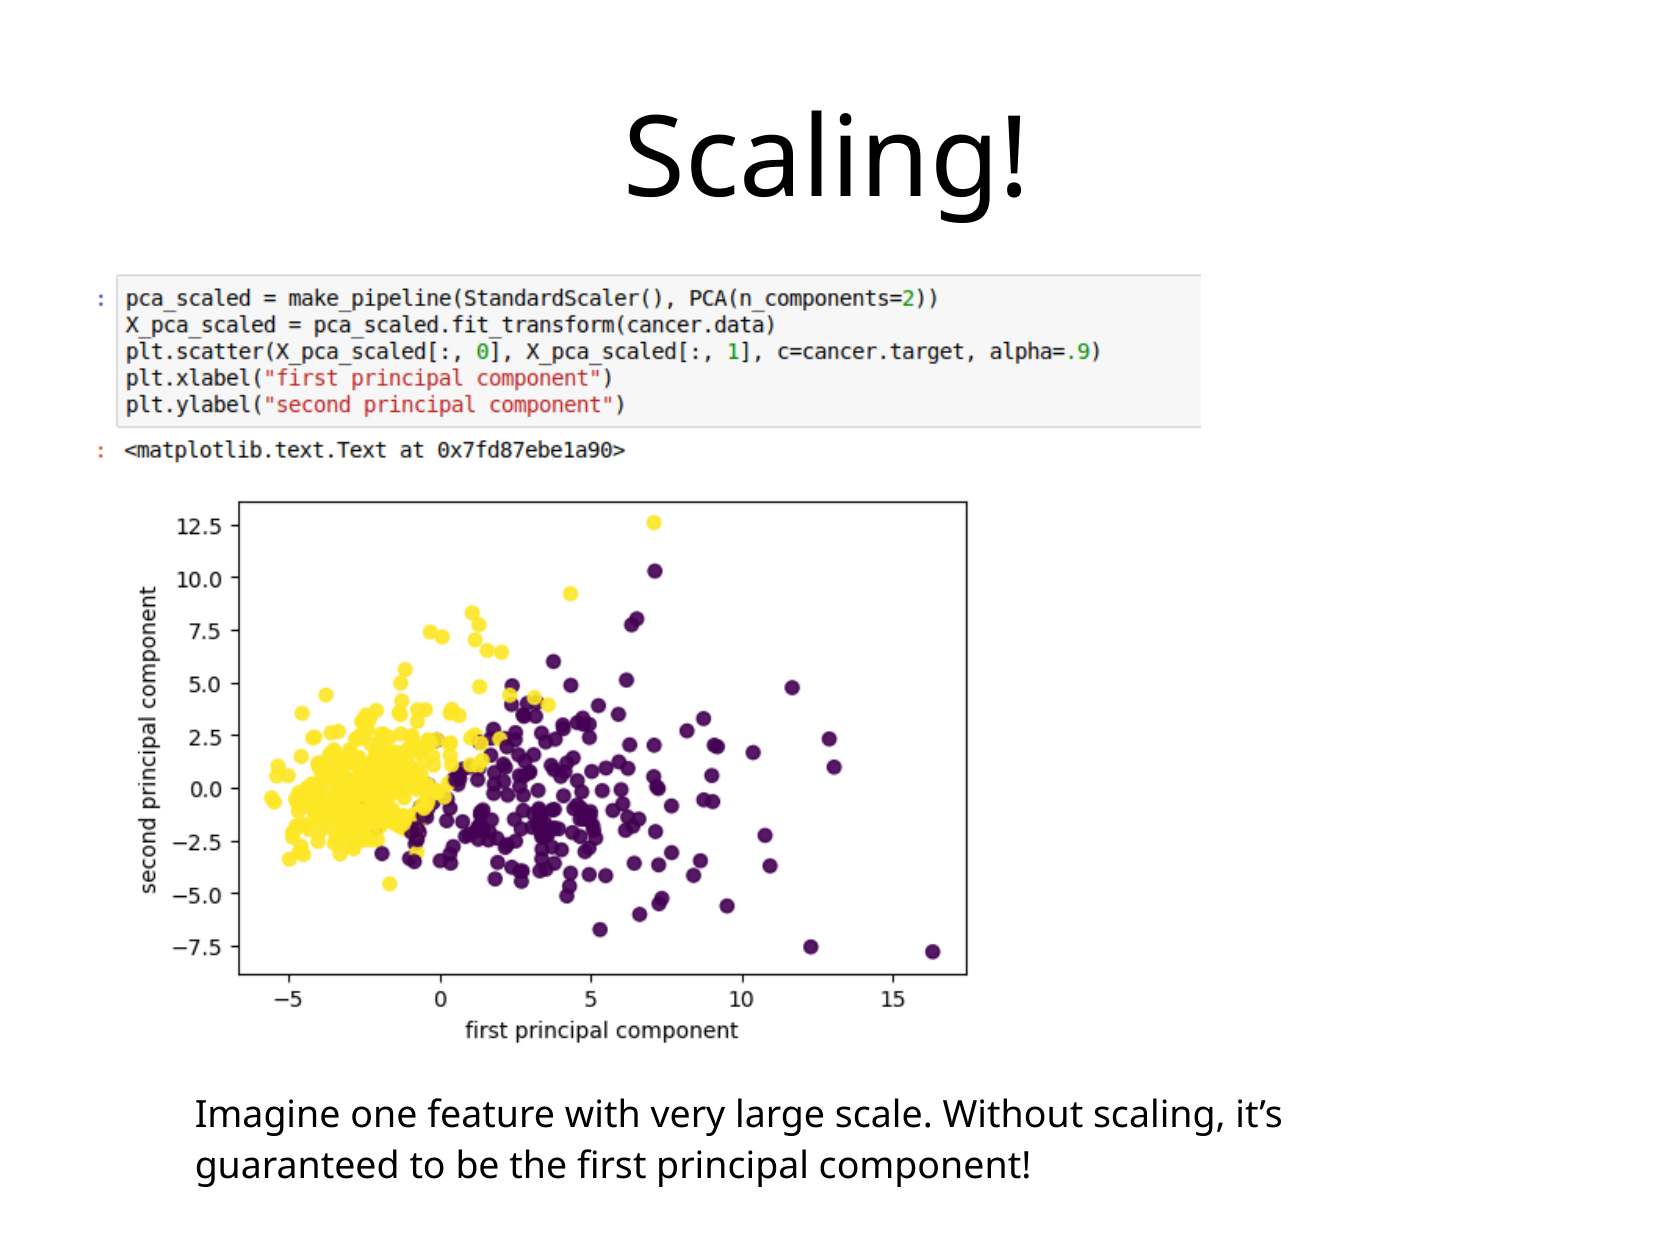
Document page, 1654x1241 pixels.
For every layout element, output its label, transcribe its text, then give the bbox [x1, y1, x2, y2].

title Scaling! [82, 49, 1571, 257]
picture [93, 256, 1201, 1054]
text_box Imagine one feature with very large scale. Without scaling, it’s guaranteed to be the first principal component! [180, 1080, 1366, 1171]
